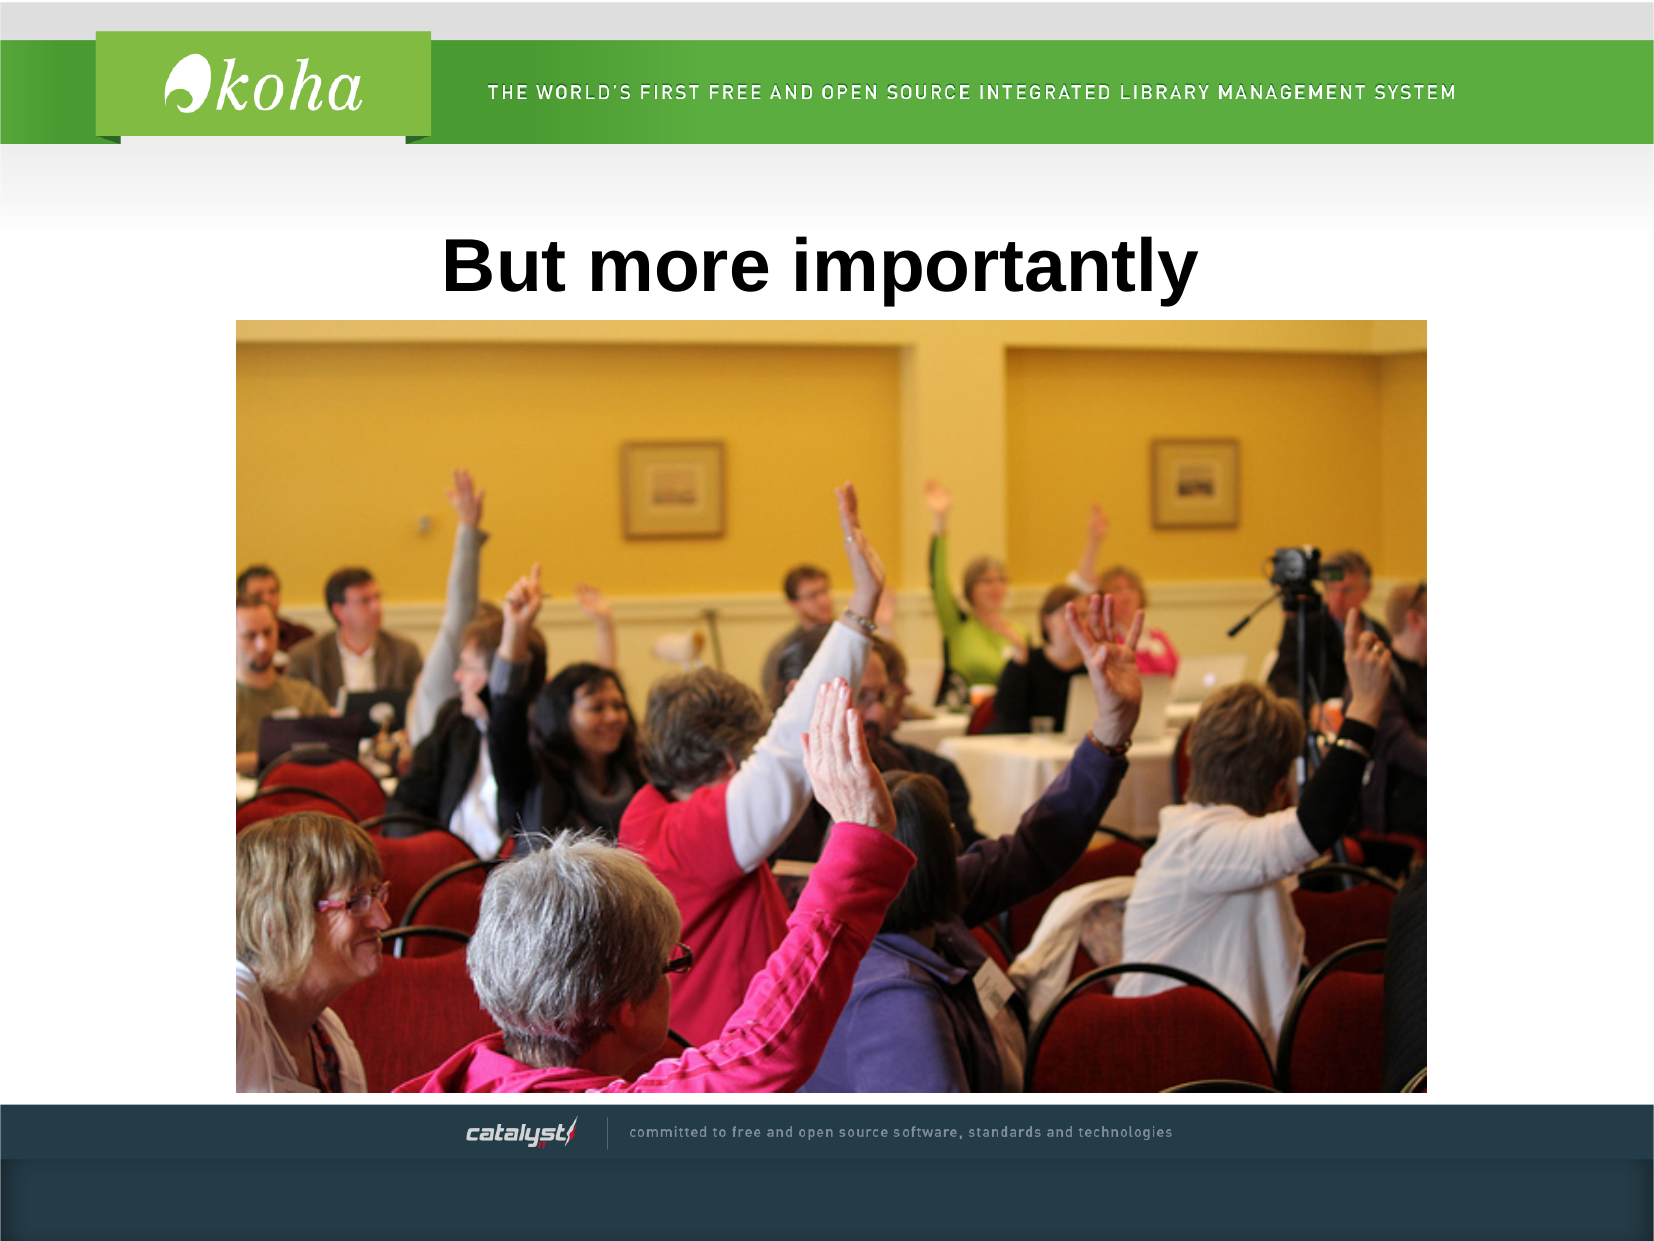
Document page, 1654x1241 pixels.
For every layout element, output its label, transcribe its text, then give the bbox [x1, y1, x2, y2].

picture [0, 2, 1654, 1241]
title But more importantly [76, 177, 1565, 355]
